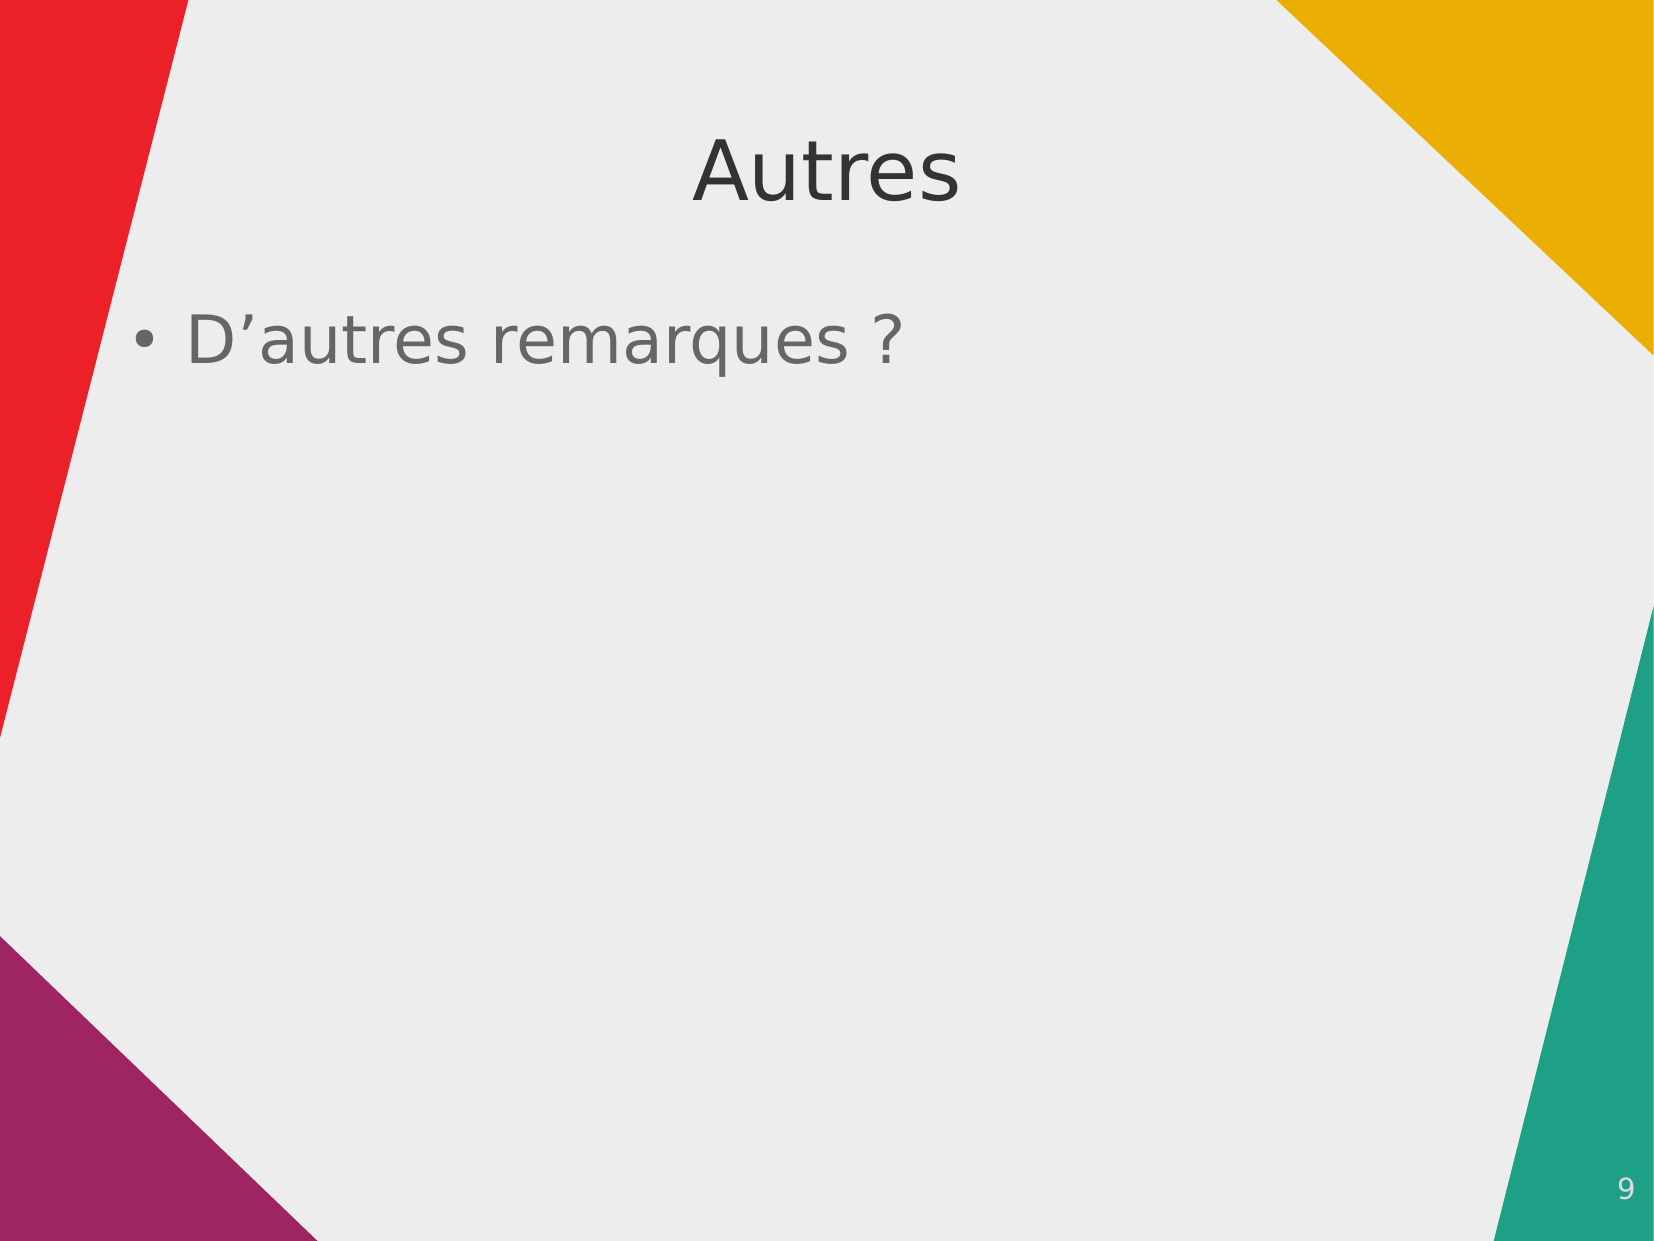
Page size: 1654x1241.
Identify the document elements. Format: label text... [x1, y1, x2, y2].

list D’autres remarques ? [114, 302, 1539, 1033]
title Autres [114, 73, 1539, 271]
